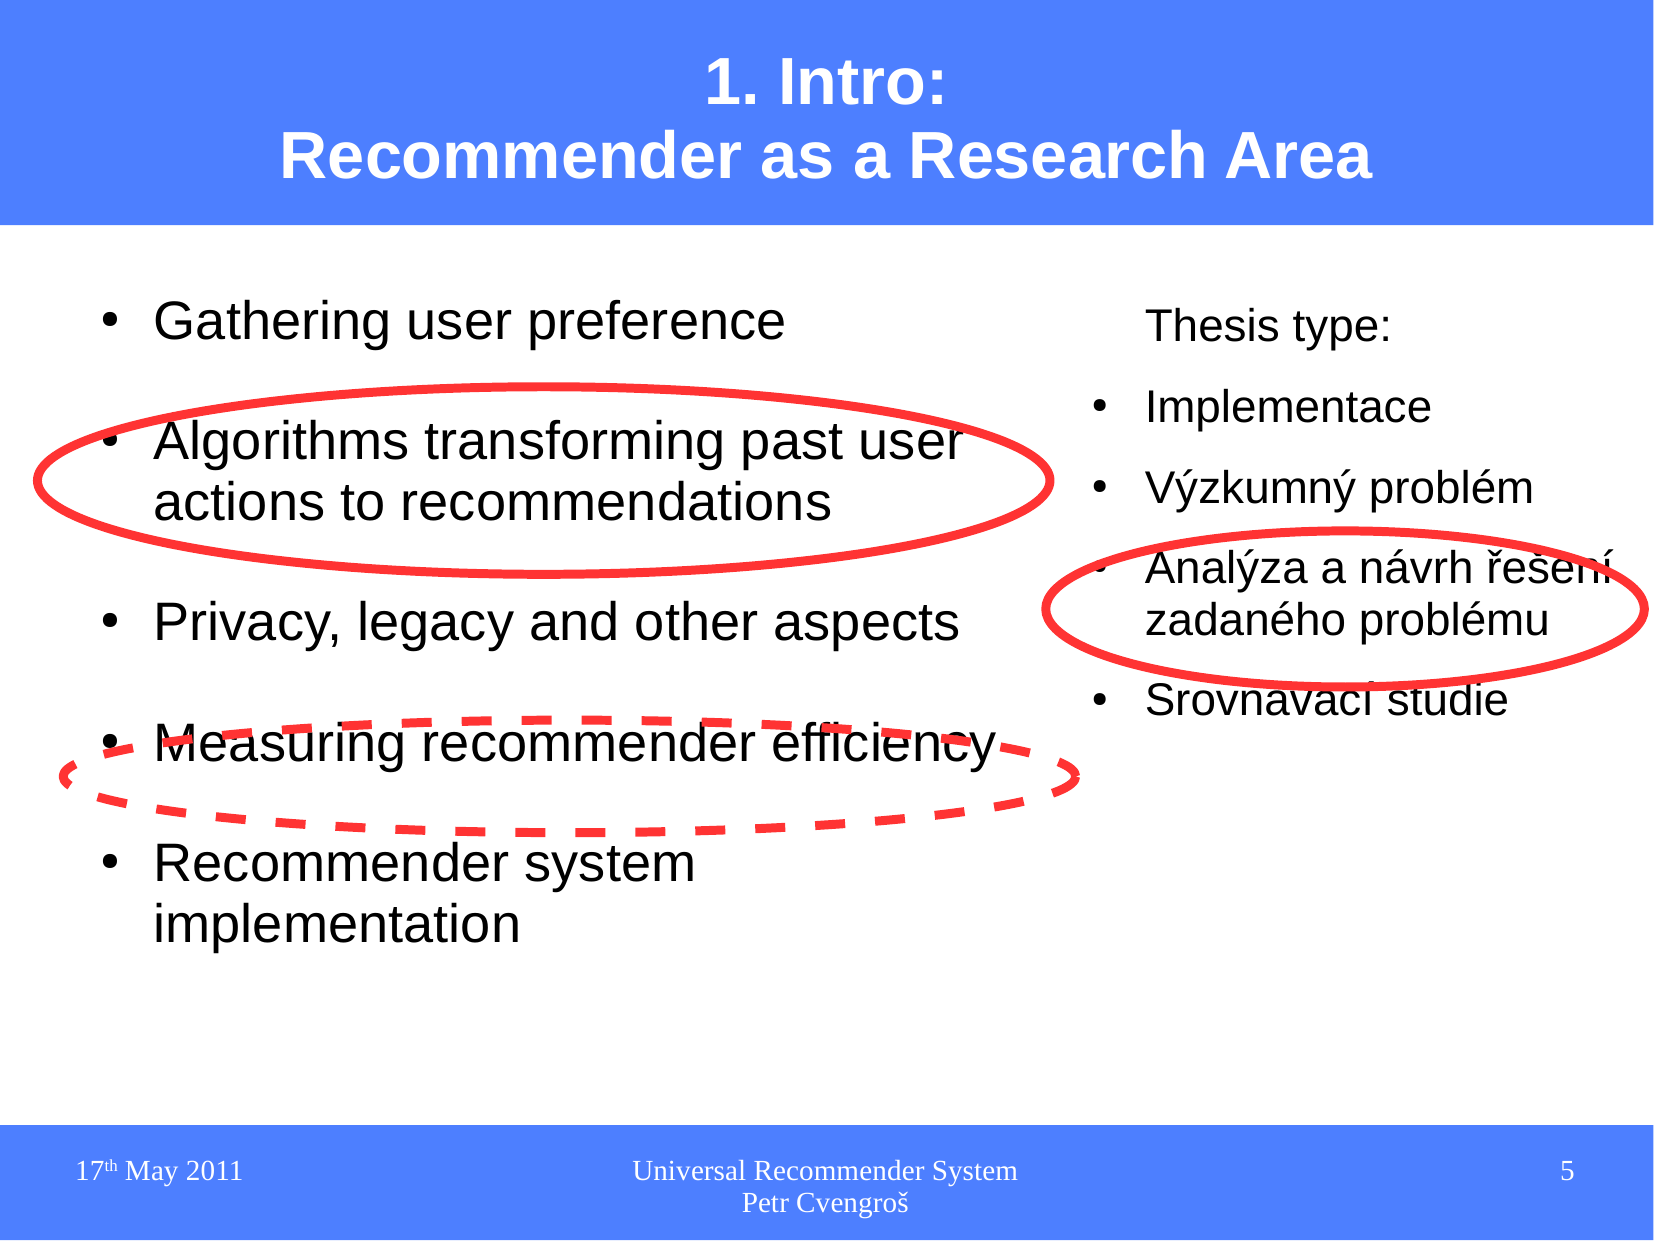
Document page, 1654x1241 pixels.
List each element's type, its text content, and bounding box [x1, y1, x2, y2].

title 1. Intro: Recommender as a Research Area [82, 32, 1571, 205]
list Gathering user preference Algorithms transforming past user actions to recommendations Privacy, legacy and other aspects Measuring recommender efficiency Recommender system implementation [82, 290, 1013, 444]
text_box [1045, 530, 1645, 687]
text_box [37, 386, 1051, 575]
list Thesis type: Implementace Výzkumný problém Analýza a návrh řešení zadaného problému Srovnávací studie [1073, 300, 1654, 1119]
list Gathering user preference Algorithms transforming past user actions to recommendations Privacy, legacy and other aspects Measuring recommender efficiency Recommender system implementation [82, 517, 1013, 760]
list Gathering user preference Algorithms transforming past user actions to recommendations Privacy, legacy and other aspects Measuring recommender efficiency Recommender system implementation [82, 792, 1013, 1094]
text_box [63, 720, 1073, 833]
